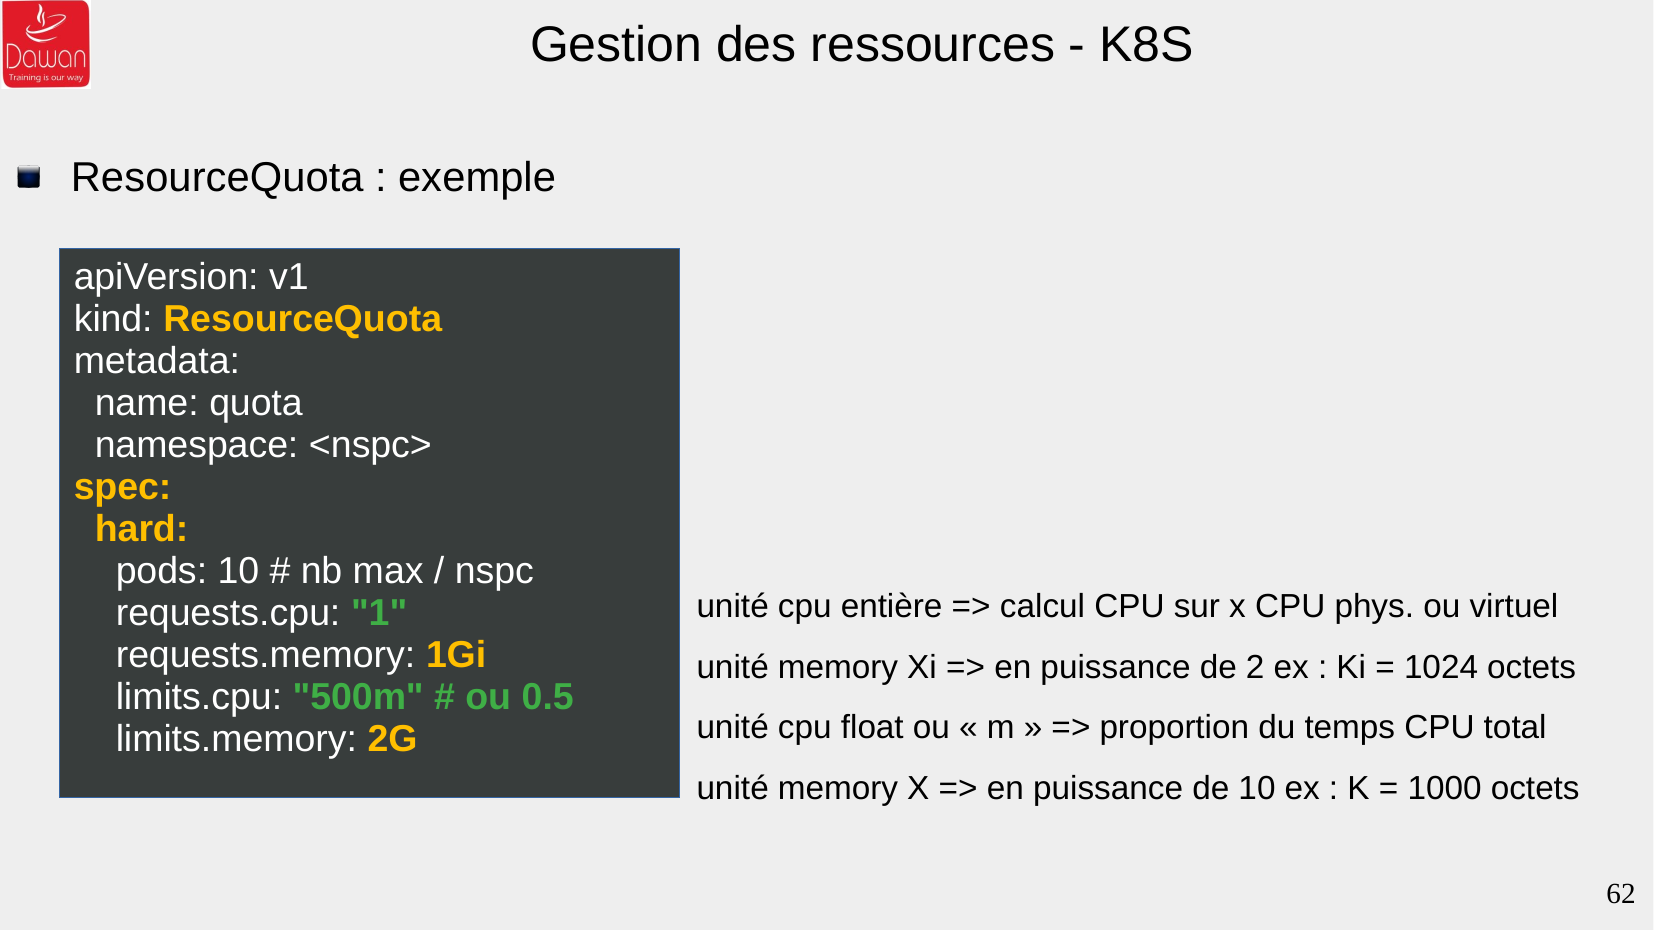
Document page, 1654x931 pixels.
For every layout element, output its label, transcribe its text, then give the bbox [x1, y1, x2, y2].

list ResourceQuota : exemple unité cpu entière => calcul CPU sur x CPU phys. ou virtuel unité memory Xi => en puissance de 2 ex : Ki = 1024 octets unité cpu float ou « m » => proportion du temps CPU total unité memory X => en puissance de 10 ex : K = 1000 octets [0, 88, 1654, 886]
title Gestion des ressources - K8S [366, 0, 1287, 88]
text_box apiVersion: v1 kind: ResourceQuota metadata: name: quota namespace: <nspc> spec: hard: pods: 10 # nb max / nspc requests.cpu: "1" requests.memory: 1Gi limits.cpu: "500m" # ou 0.5 limits.memory: 2G [59, 248, 680, 798]
picture [1, 0, 91, 88]
